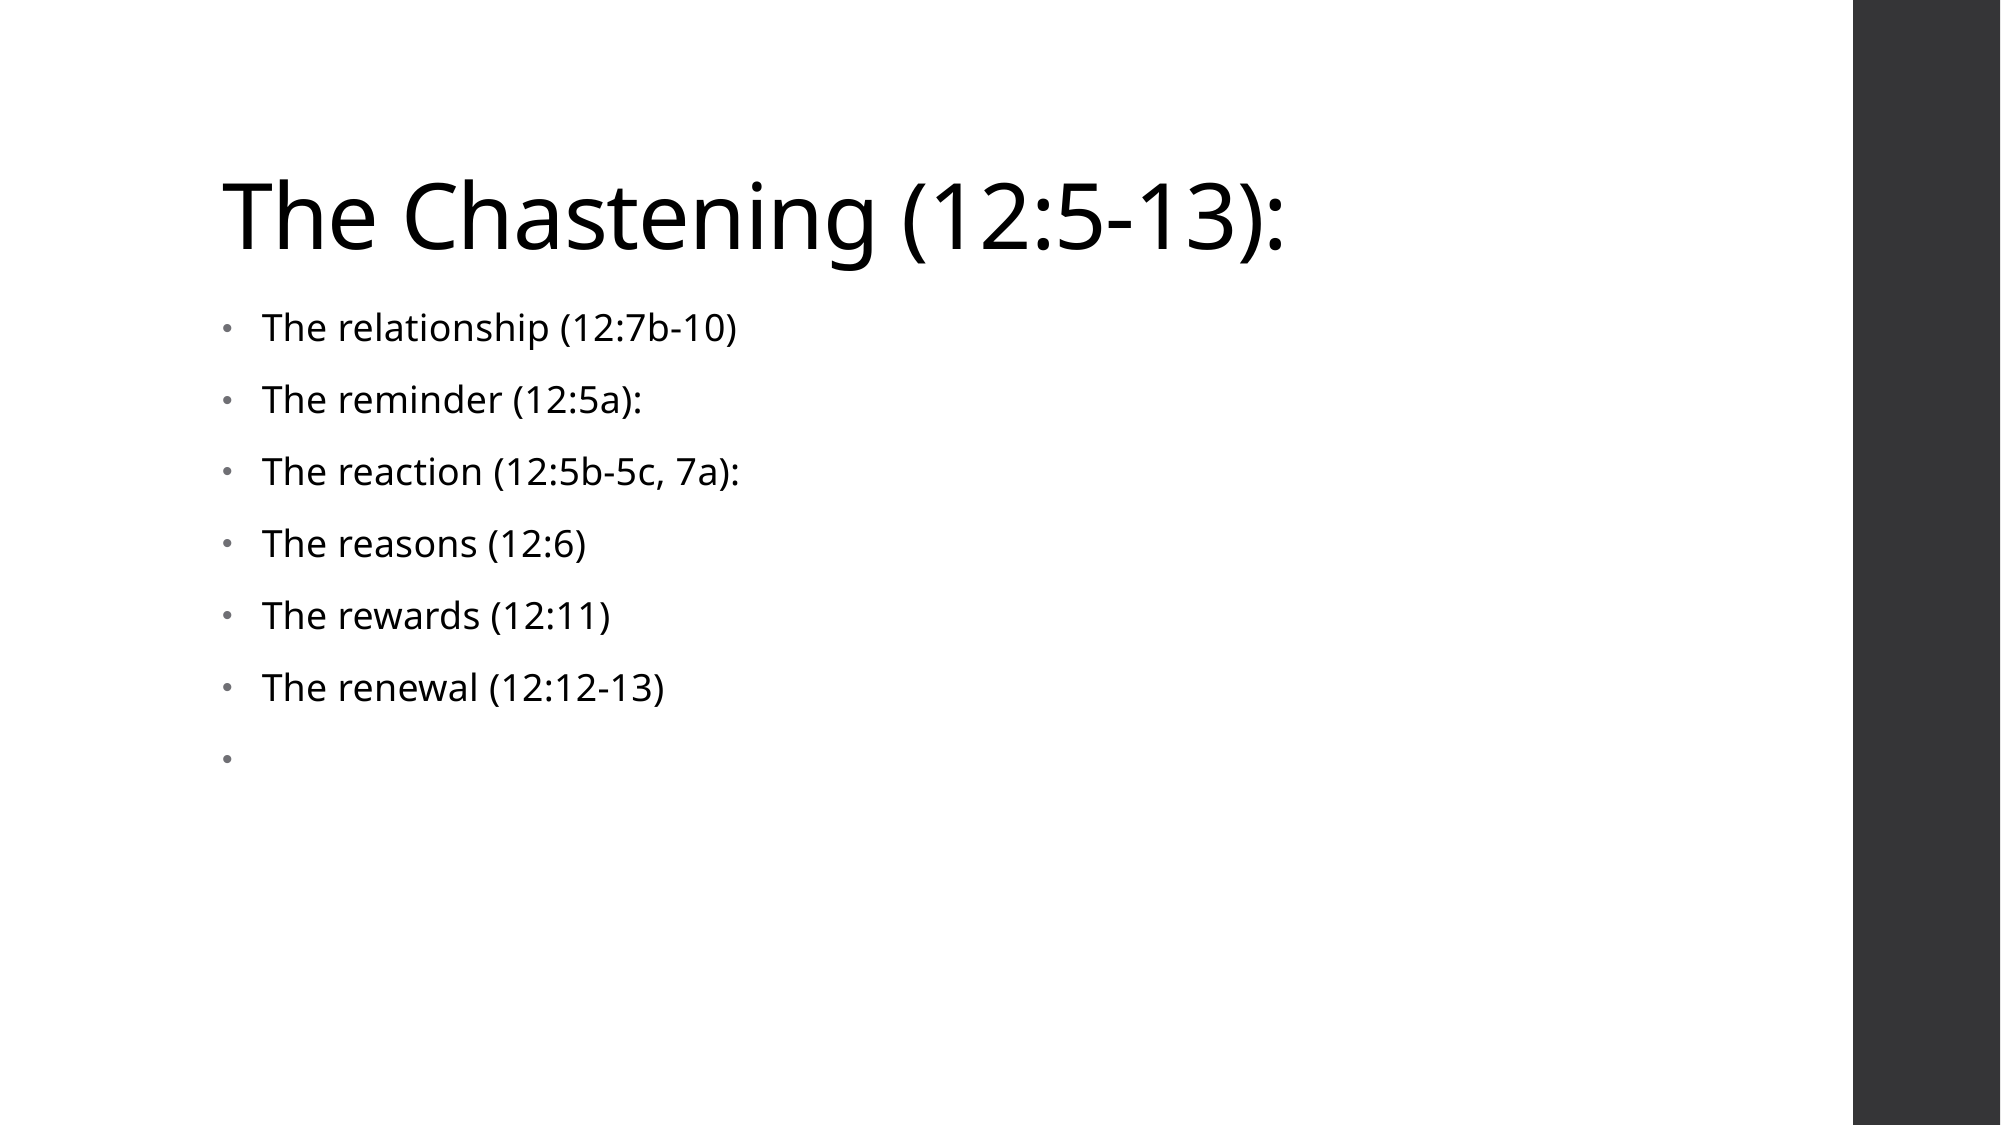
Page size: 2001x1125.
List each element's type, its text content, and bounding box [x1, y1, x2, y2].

title The Chastening (12:5-13): [206, 60, 1797, 278]
list The relationship (12:7b-10) The reminder (12:5a): The reaction (12:5b-5c, 7a): The reasons (12:6) The rewards (12:11) The renewal (12:12-13) [206, 299, 1617, 1014]
